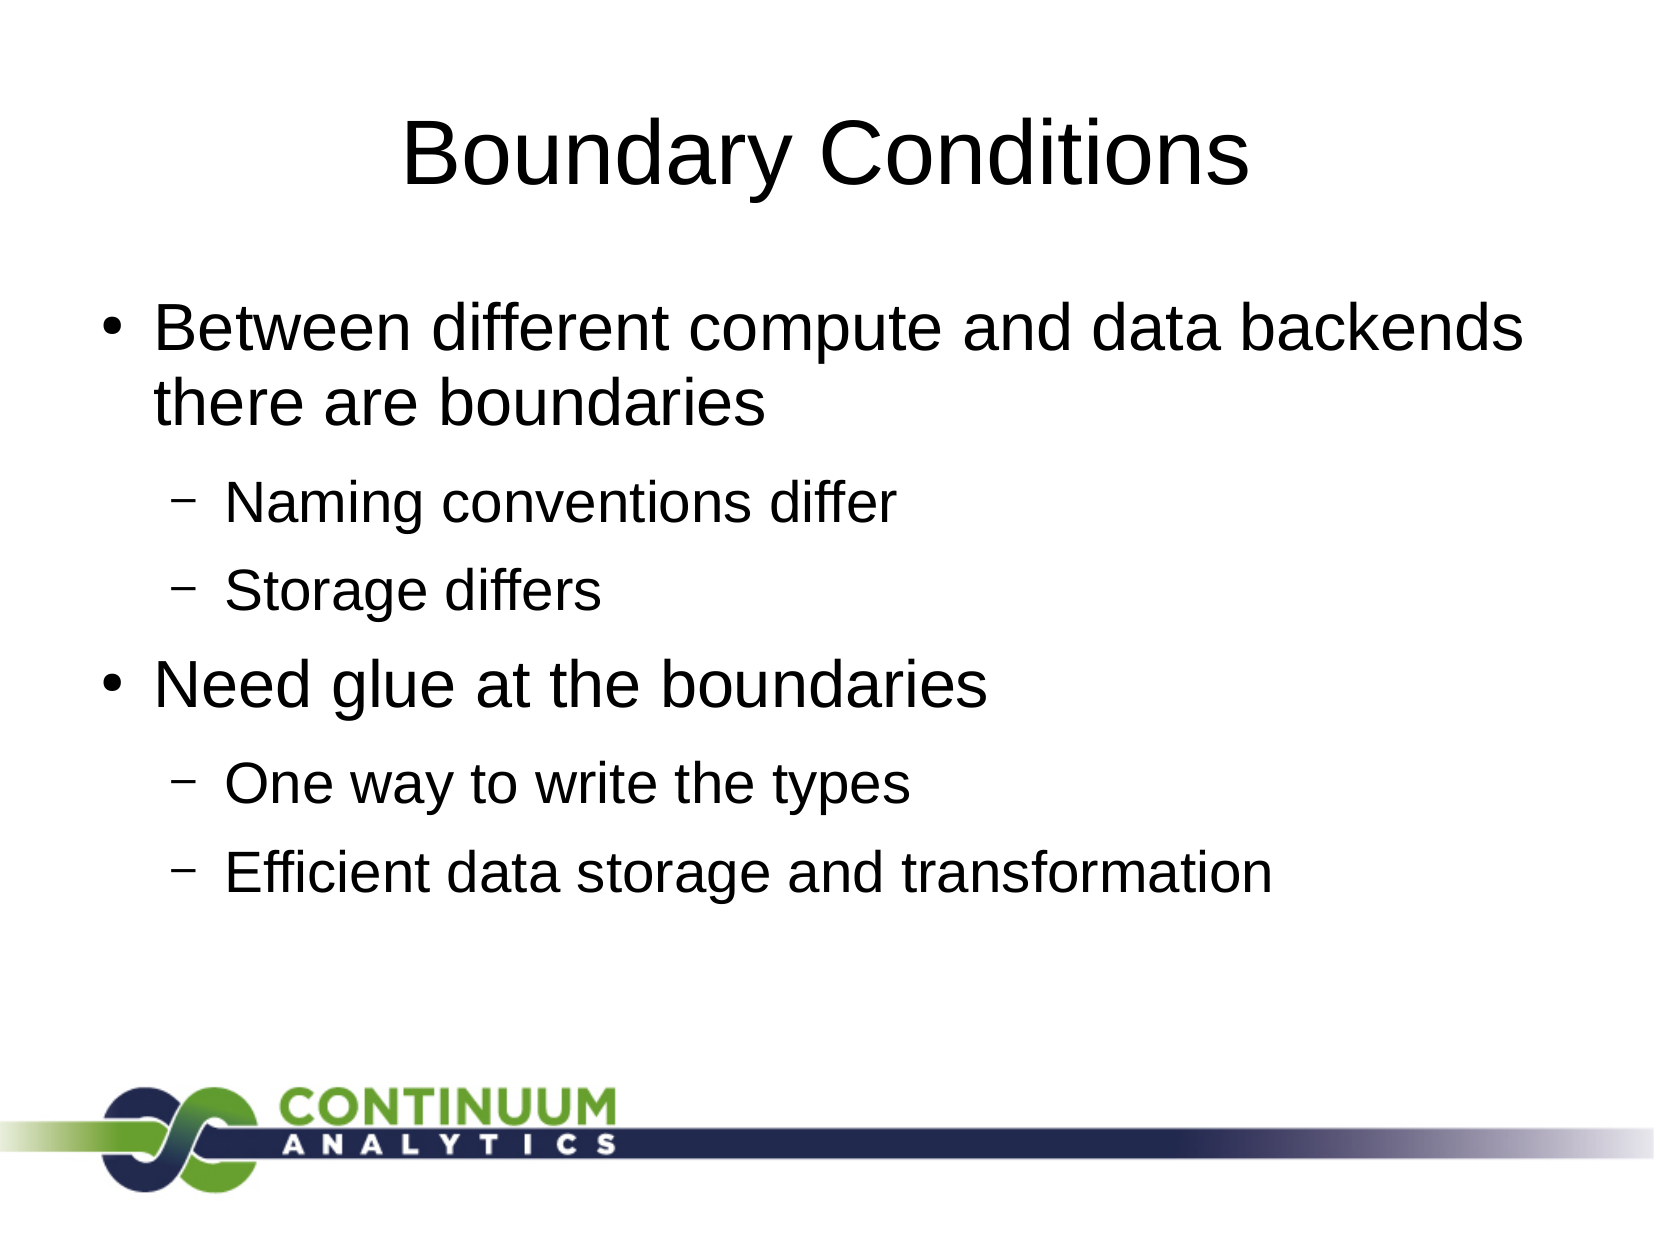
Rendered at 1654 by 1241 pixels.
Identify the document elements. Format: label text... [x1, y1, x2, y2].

title Boundary Conditions [82, 49, 1571, 257]
list Between different compute and data backends there are boundaries Naming conventions differ Storage differs Need glue at the boundaries One way to write the types Efficient data storage and transformation [82, 290, 1571, 1010]
